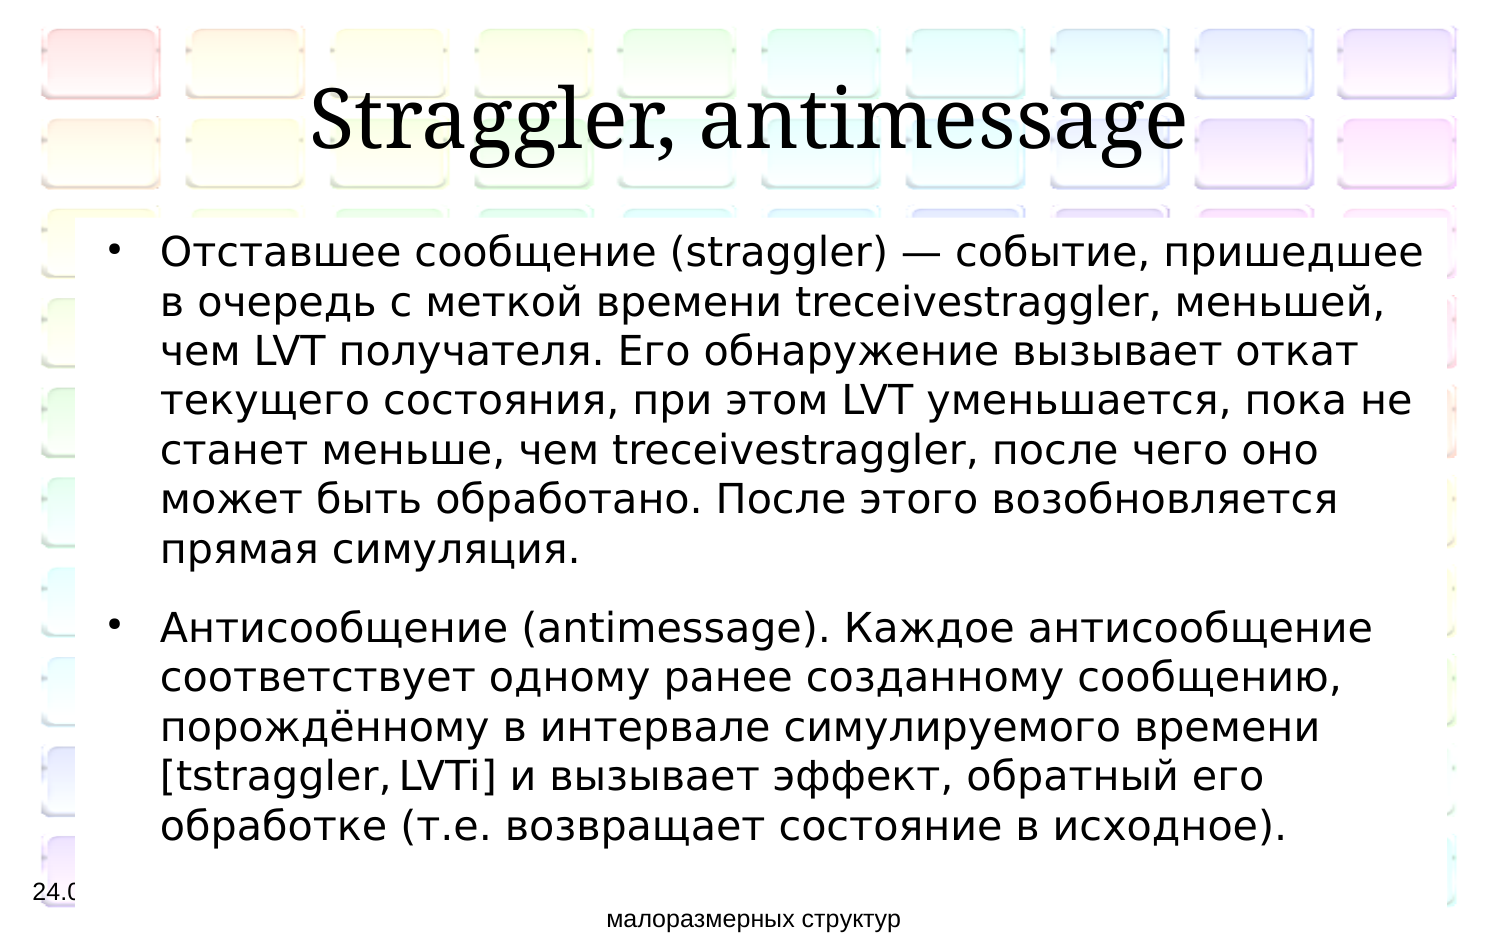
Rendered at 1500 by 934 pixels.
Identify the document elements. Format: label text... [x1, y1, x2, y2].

picture [0, 0, 1500, 934]
list Отставшее сообщение (straggler) — событие, пришедшее в очередь с меткой времени treceivestraggler, меньшей, чем LVT получателя. Его обнаружение вызывает откат текущего состояния, при этом LVT уменьшается, пока не станет меньше, чем treceivestraggler, после чего оно может быть обработано. После этого возобновляется прямая симуляция. Антисообщение (antimessage). Каждое антисообщение соответствует одному ранее созданному сообщению, порождённому в интервале симулируемого времени [tstraggler, LVTi] и вызывает эффект, обратный его обработке (т.е. возвращает состояние в исходное). [75, 217, 1447, 913]
title Straggler, antimessage [75, 37, 1426, 193]
text_box 14.04.14 [17, 868, 184, 918]
text_box <номер> [1387, 868, 1473, 918]
